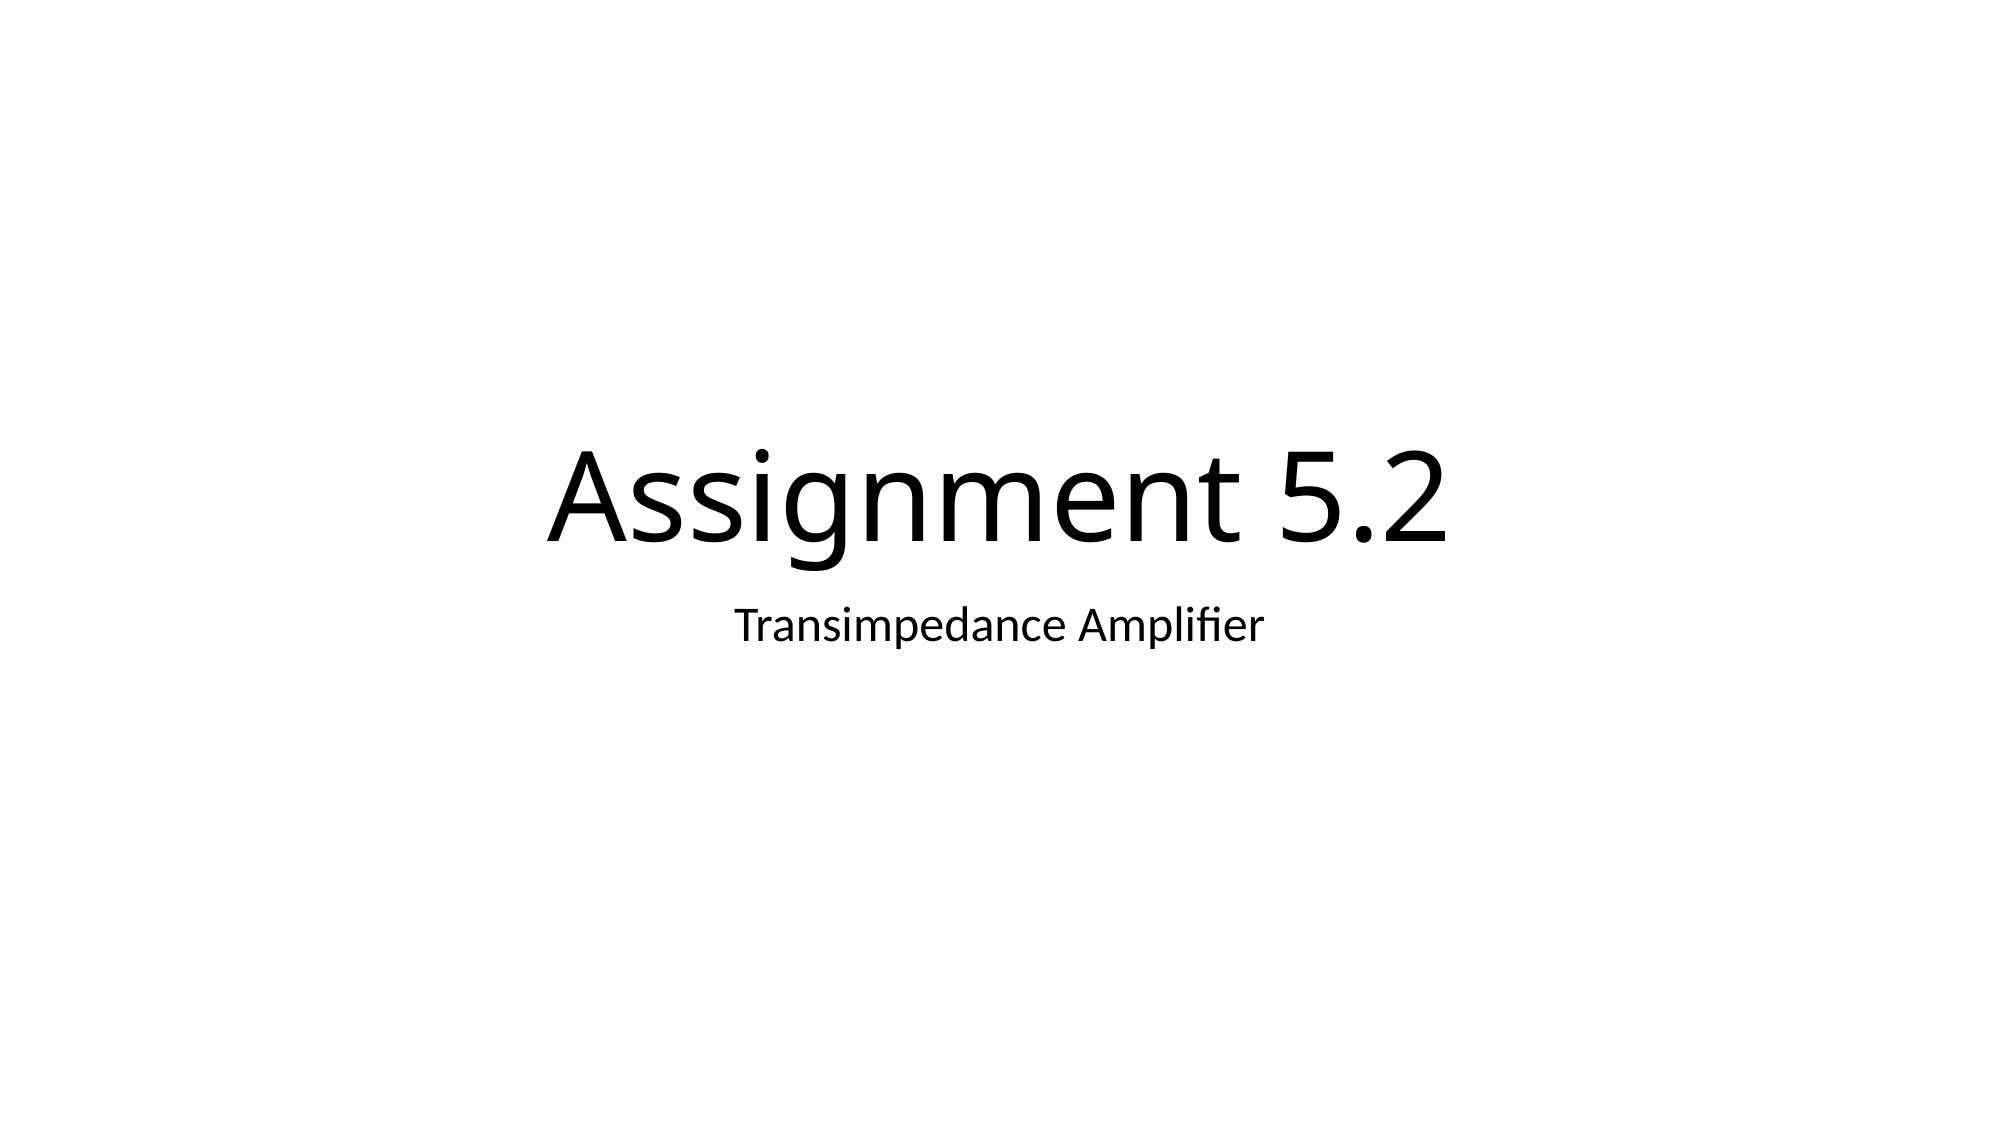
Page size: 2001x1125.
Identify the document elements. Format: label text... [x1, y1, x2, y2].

subtitle Transimpedance Amplifier [249, 590, 1750, 863]
title Assignment 5.2 [249, 184, 1750, 576]
